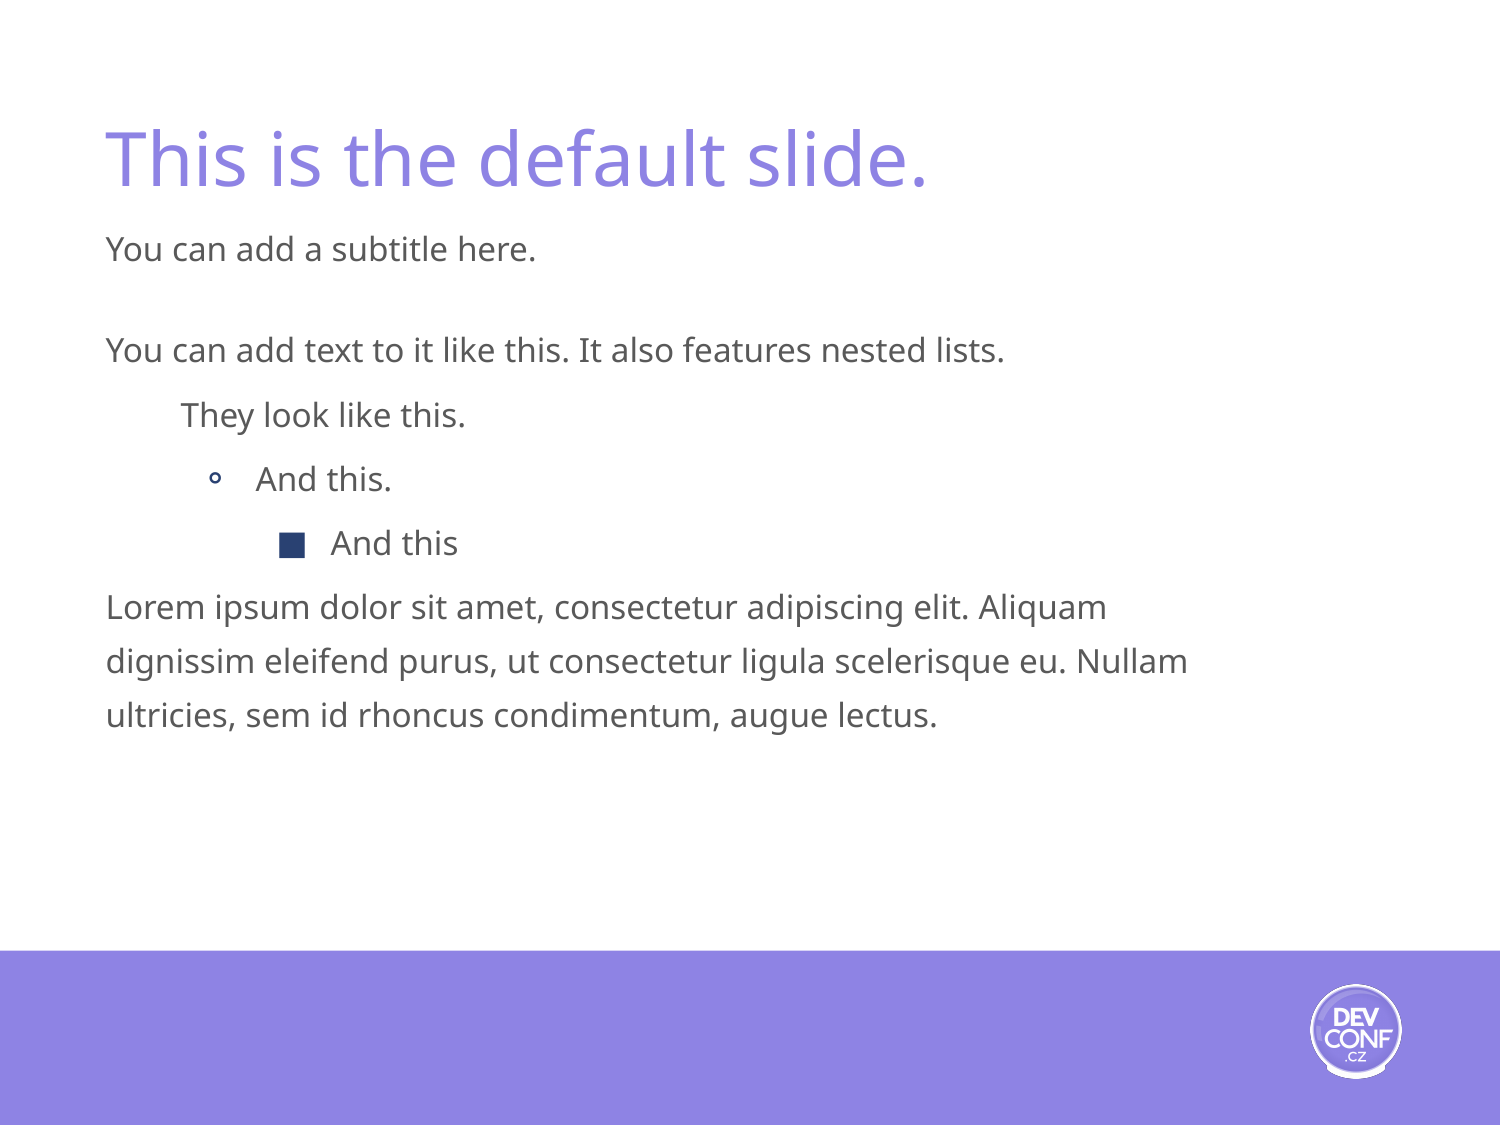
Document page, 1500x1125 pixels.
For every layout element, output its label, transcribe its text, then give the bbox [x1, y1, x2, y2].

title This is the default slide. [105, 93, 1214, 218]
picture [1310, 984, 1402, 1079]
subtitle You can add a subtitle here. [105, 218, 1214, 277]
list You can add text to it like this. It also features nested lists. They look like this. And this. And this Lorem ipsum dolor sit amet, consectetur adipiscing elit. Aliquam dignissim eleifend purus, ut consectetur ligula scelerisque eu. Nullam ultricies, sem id rhoncus condimentum, augue lectus. [105, 315, 1214, 893]
